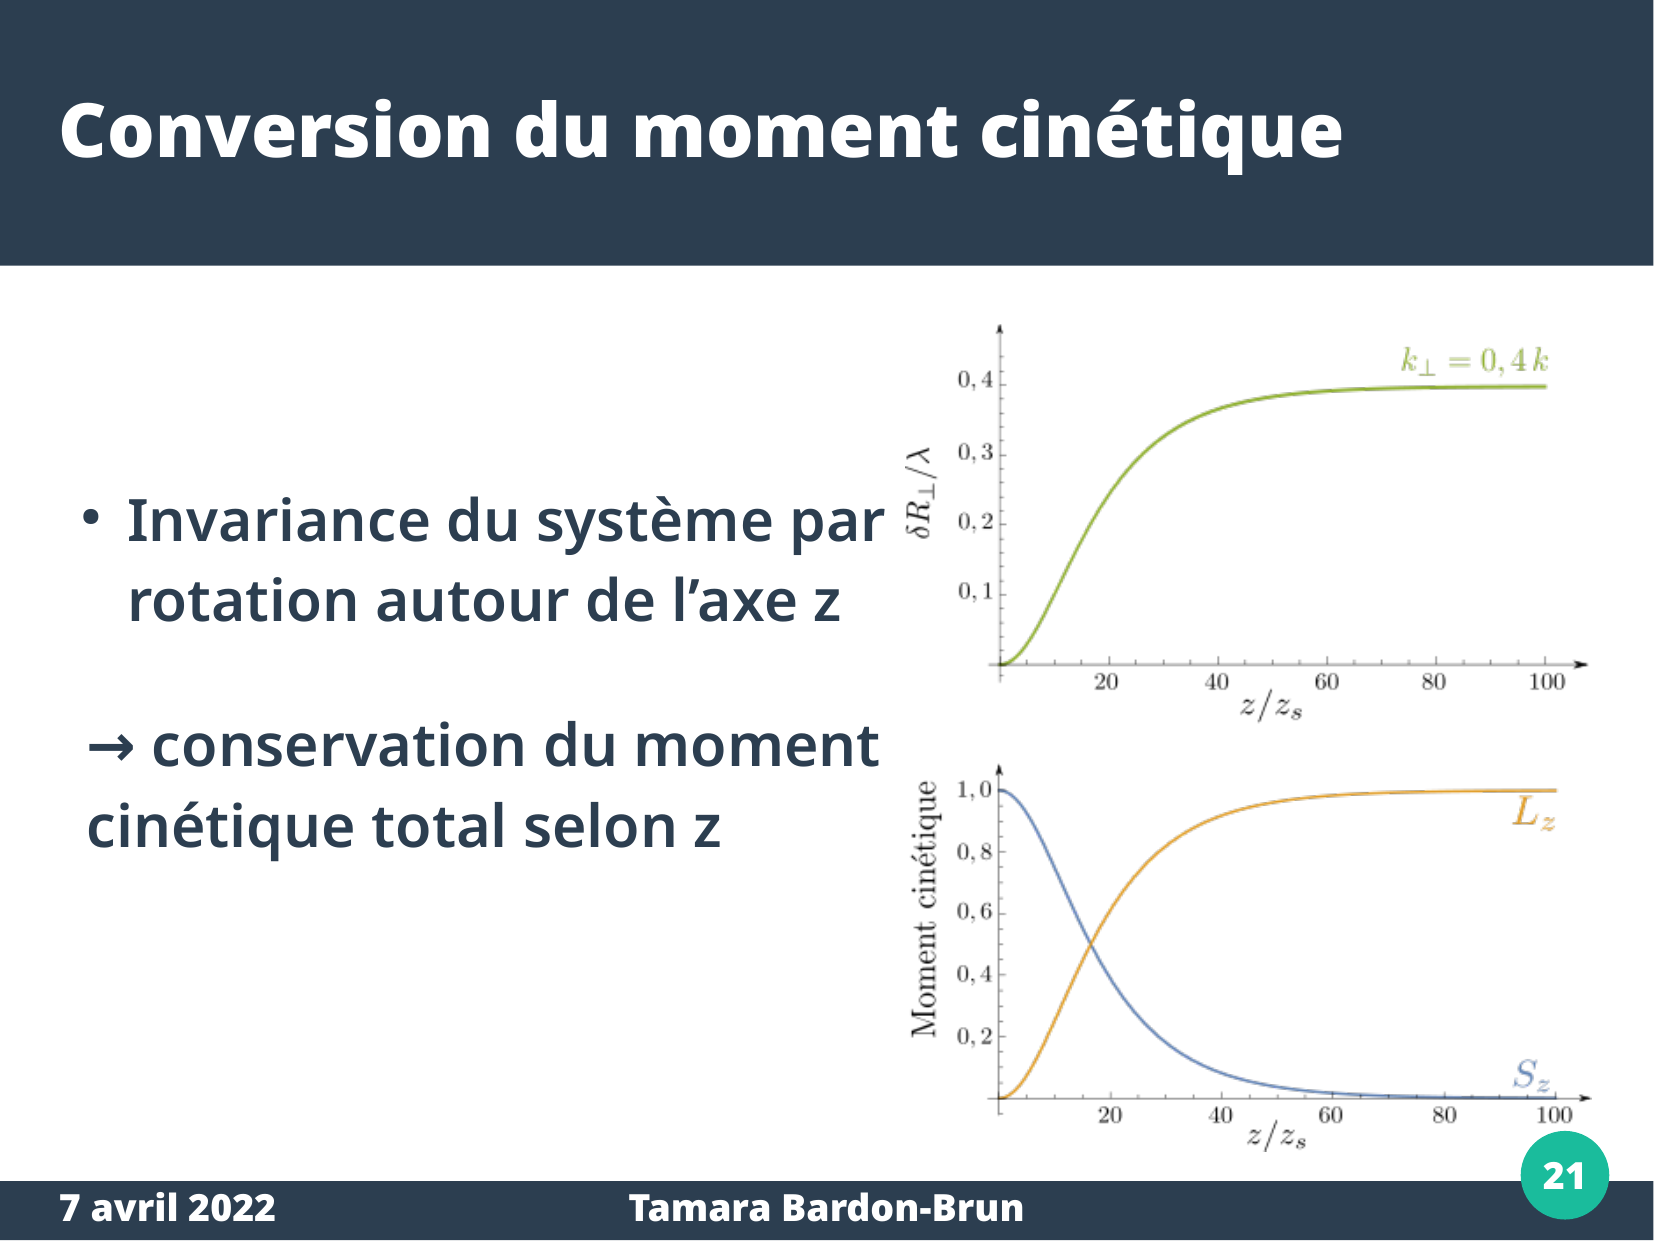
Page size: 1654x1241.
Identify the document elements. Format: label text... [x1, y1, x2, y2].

picture [905, 324, 1592, 1152]
list Invariance du système par rotation autour de l’axe z [64, 478, 892, 662]
list → conservation du moment cinétique total selon z [23, 703, 893, 945]
title Conversion du moment cinétique [59, 49, 1595, 207]
